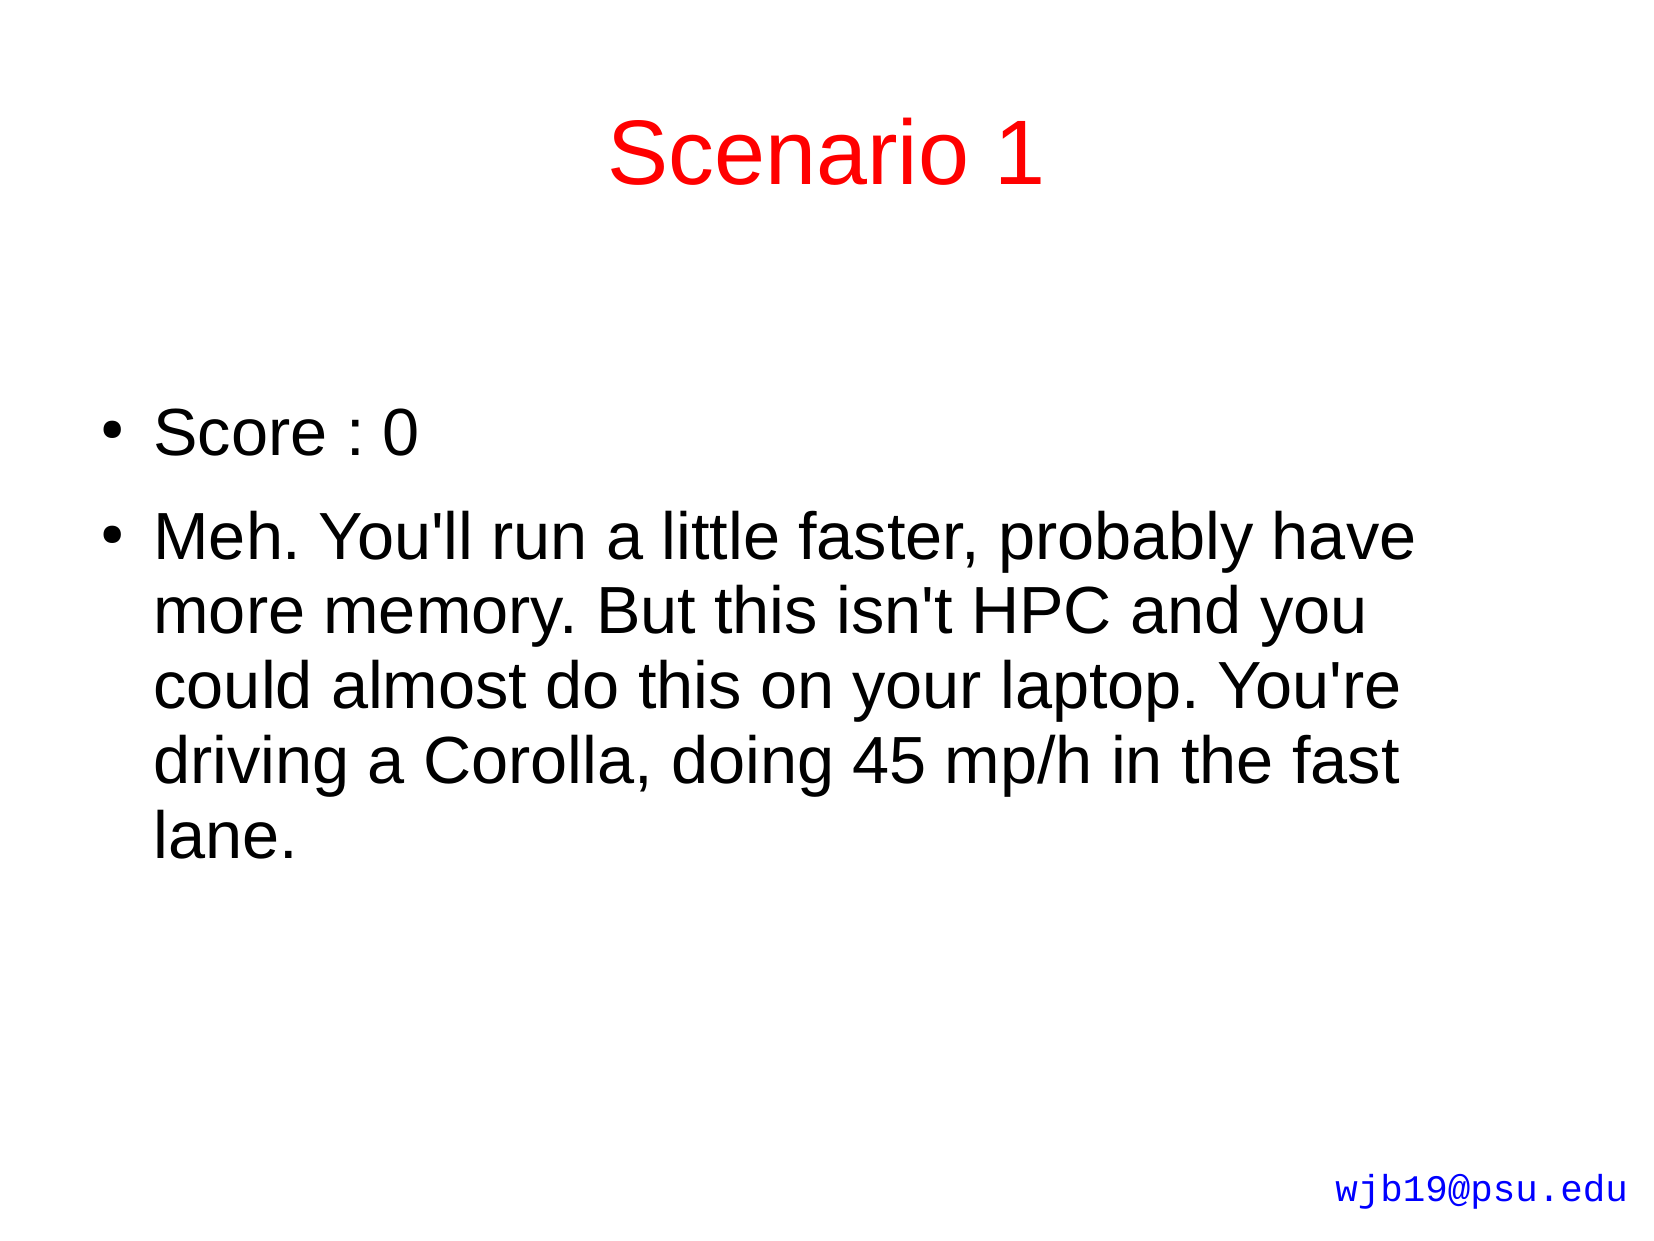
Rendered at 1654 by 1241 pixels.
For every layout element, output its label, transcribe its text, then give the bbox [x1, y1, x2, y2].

text_box wjb19@psu.edu [1320, 1162, 1643, 1220]
list Score : 0 Meh. You'll run a little faster, probably have more memory. But this isn't HPC and you could almost do this on your laptop. You're driving a Corolla, doing 45 mp/h in the fast lane. [82, 290, 1538, 1010]
title Scenario 1 [82, 49, 1571, 257]
